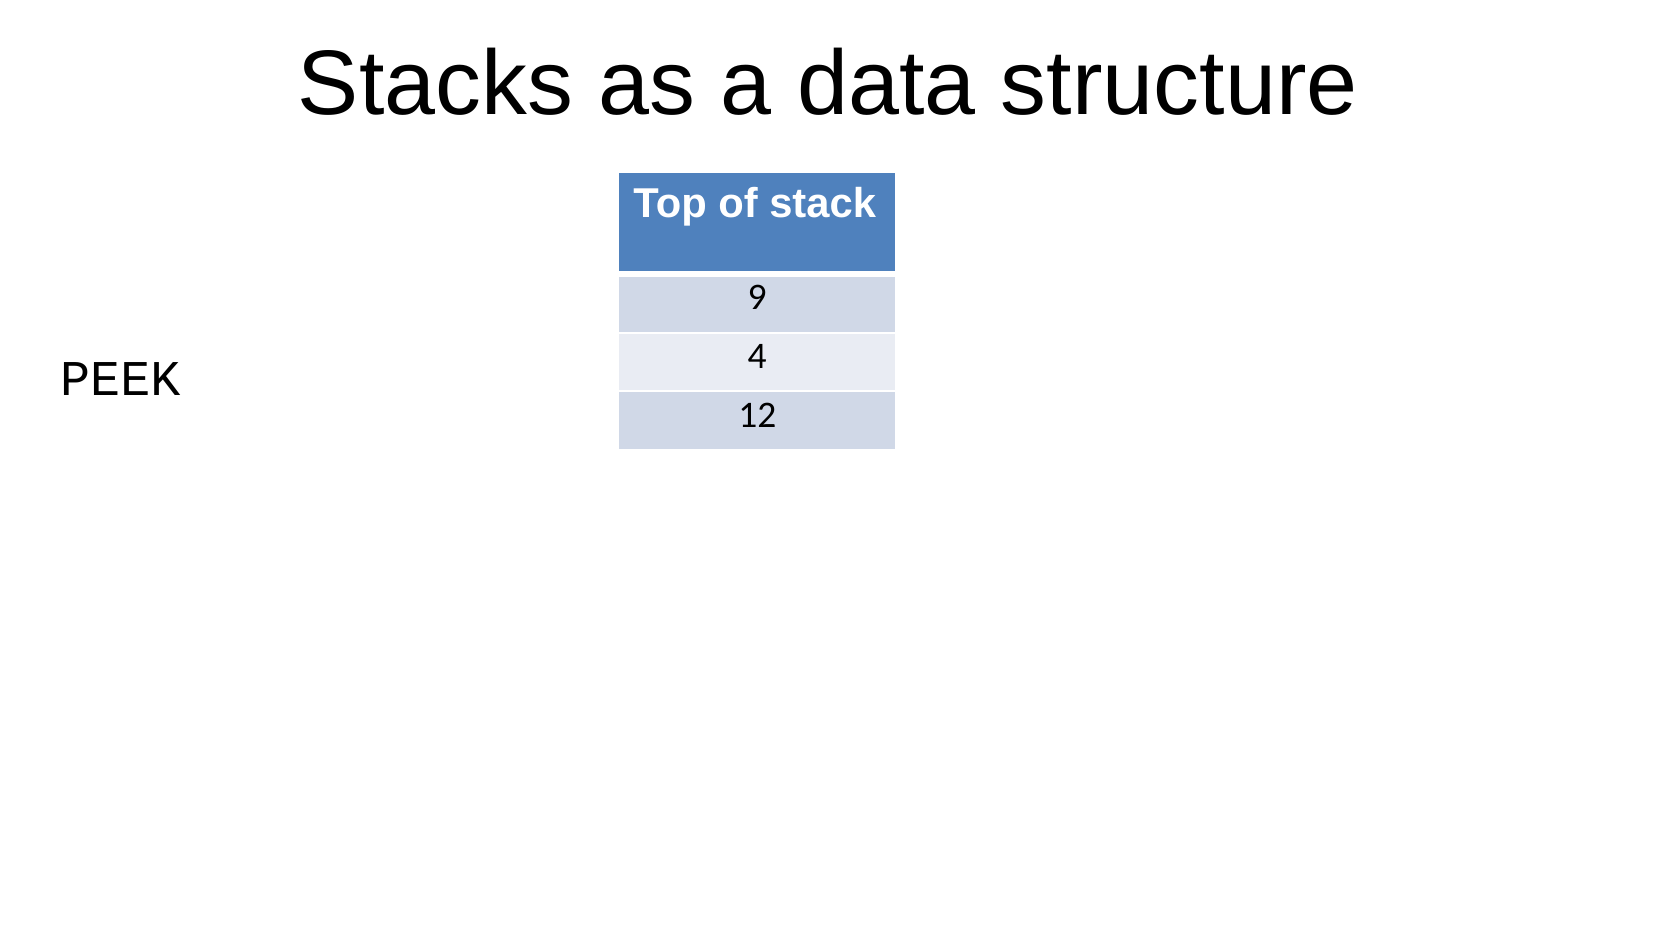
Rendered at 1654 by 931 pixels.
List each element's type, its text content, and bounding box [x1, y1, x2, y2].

title Stacks as a data structure [84, 0, 1573, 155]
table_cell 4 [619, 334, 895, 390]
table_cell 9 [619, 277, 895, 332]
text_box PEEK [45, 338, 593, 413]
table_header Top of stack [619, 173, 895, 271]
table_cell 12 [619, 392, 895, 449]
